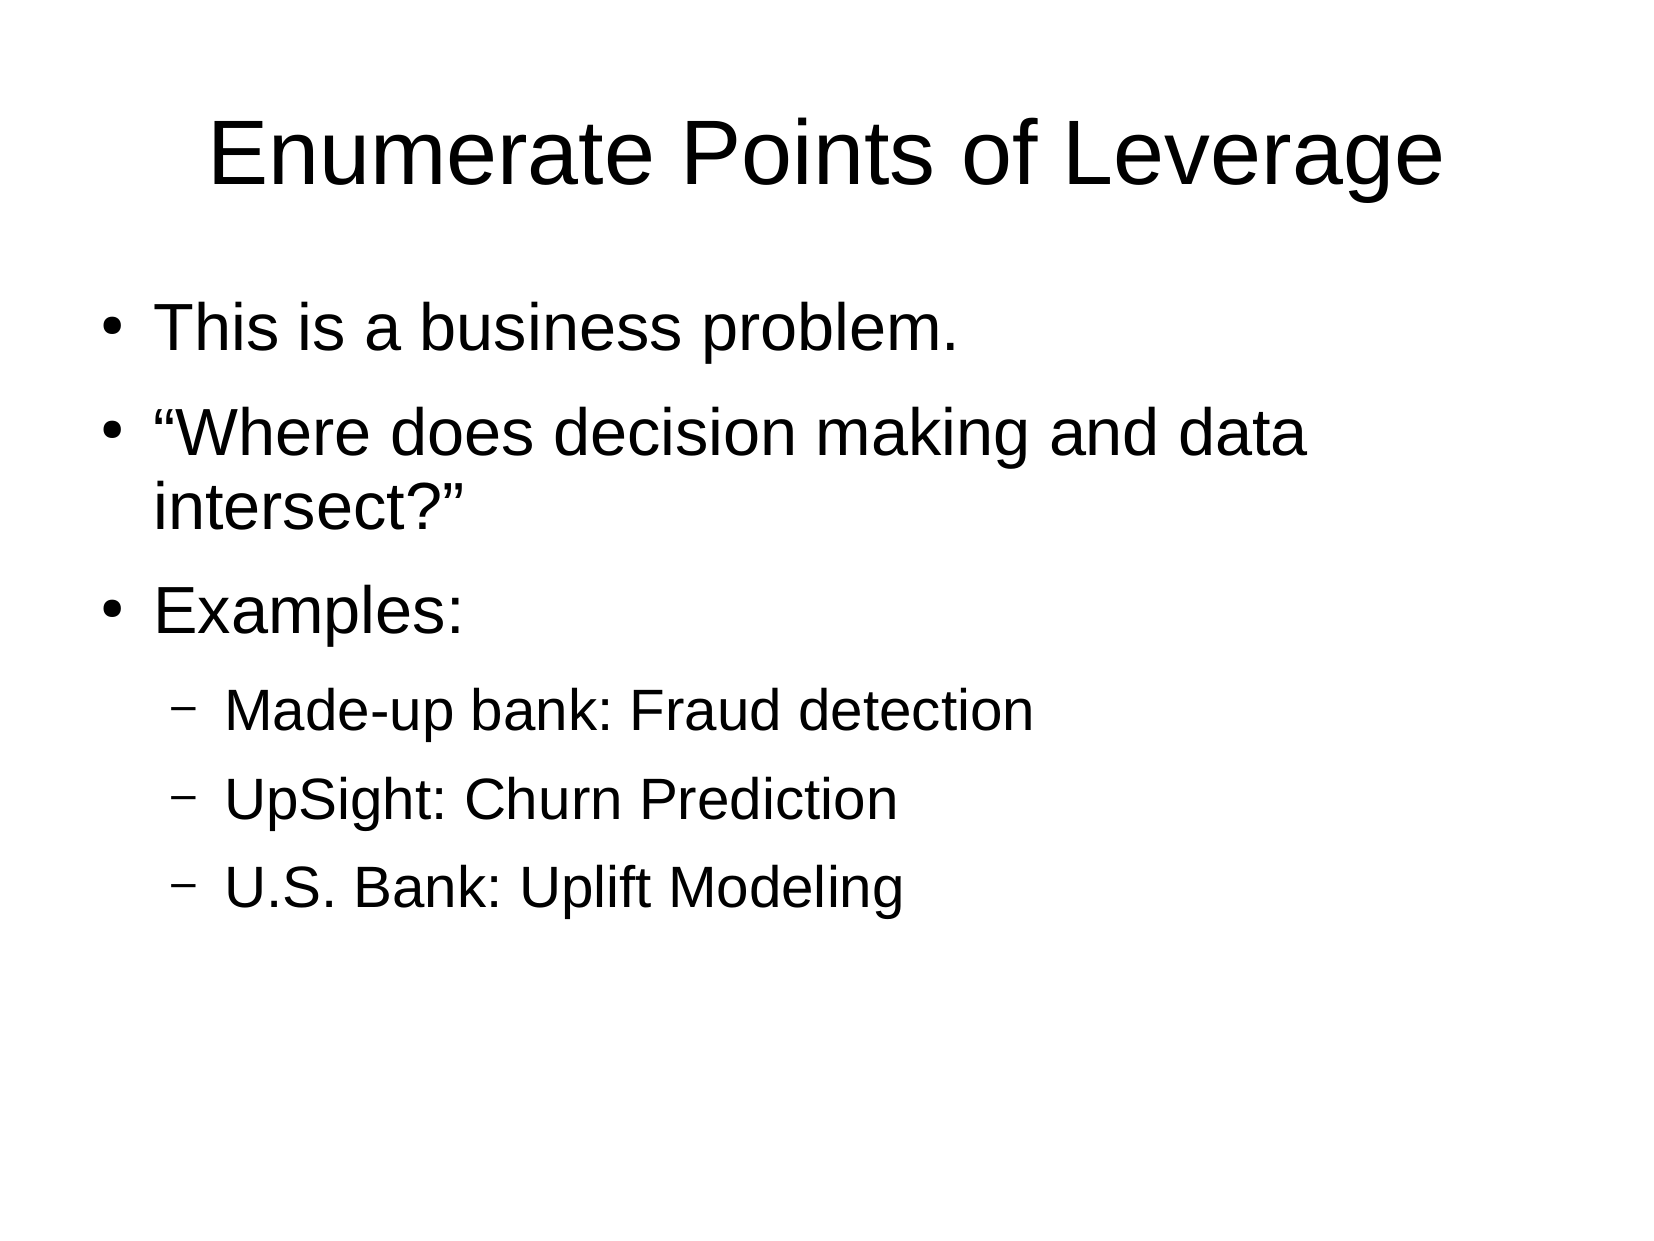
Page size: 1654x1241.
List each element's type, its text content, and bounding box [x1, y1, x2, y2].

title Enumerate Points of Leverage [82, 49, 1571, 257]
list This is a business problem. “Where does decision making and data intersect?” Examples: Made-up bank: Fraud detection UpSight: Churn Prediction U.S. Bank: Uplift Modeling [82, 290, 1571, 1010]
